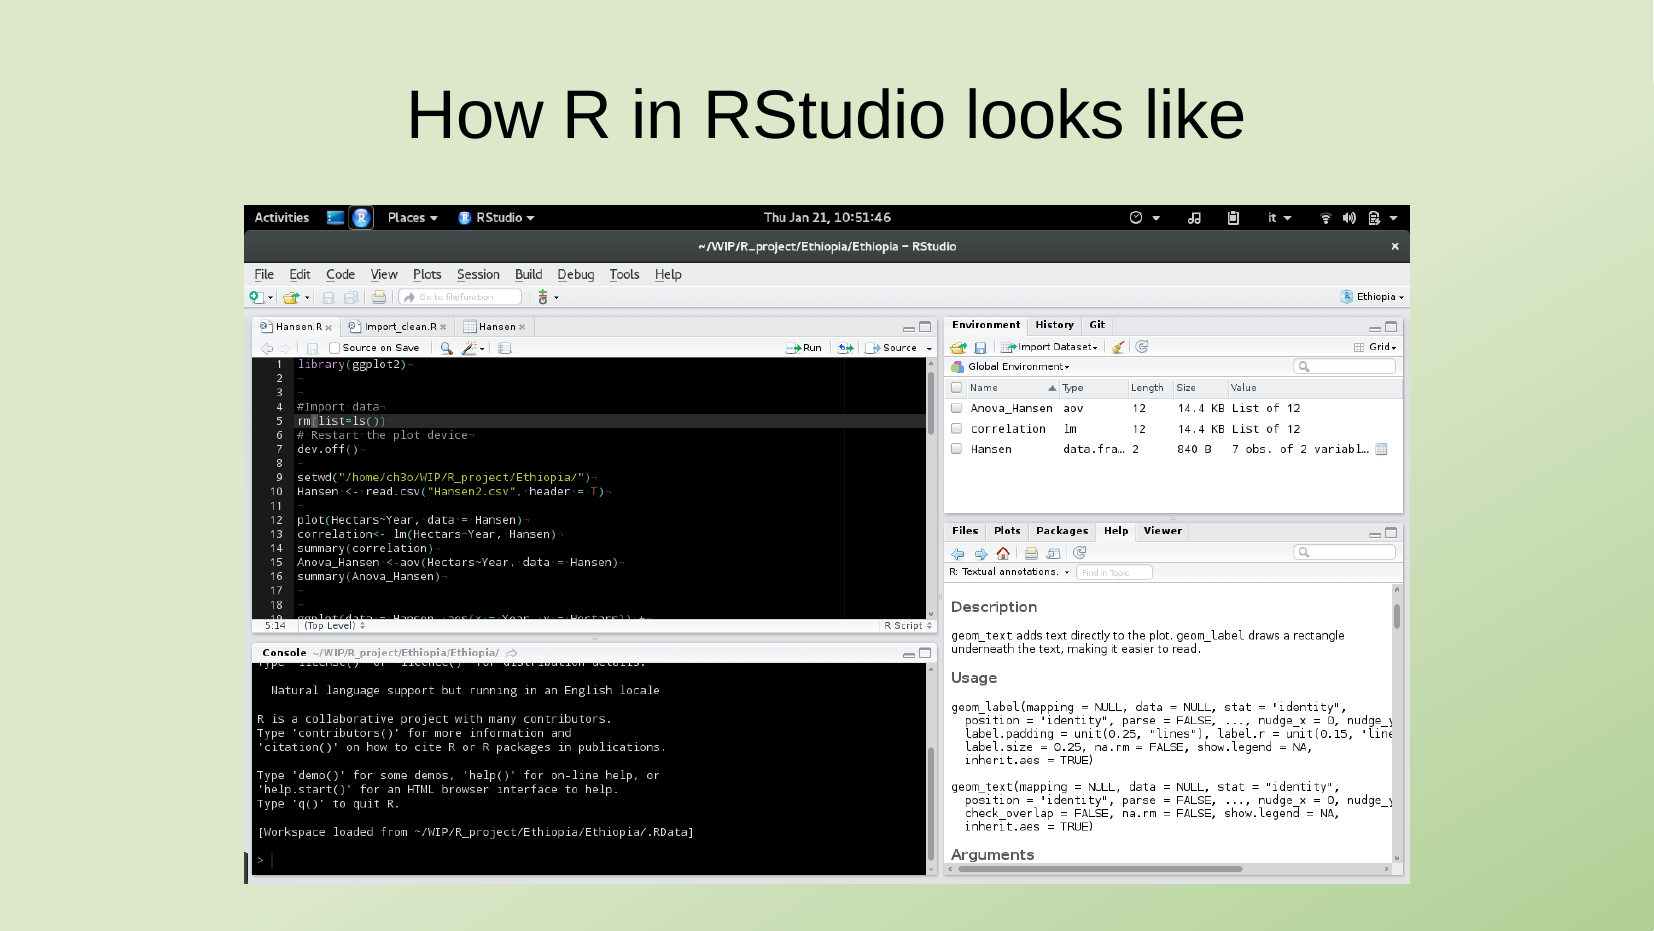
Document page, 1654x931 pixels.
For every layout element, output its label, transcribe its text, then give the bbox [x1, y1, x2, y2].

picture [244, 205, 1410, 884]
title How R in RStudio looks like [82, 37, 1571, 193]
